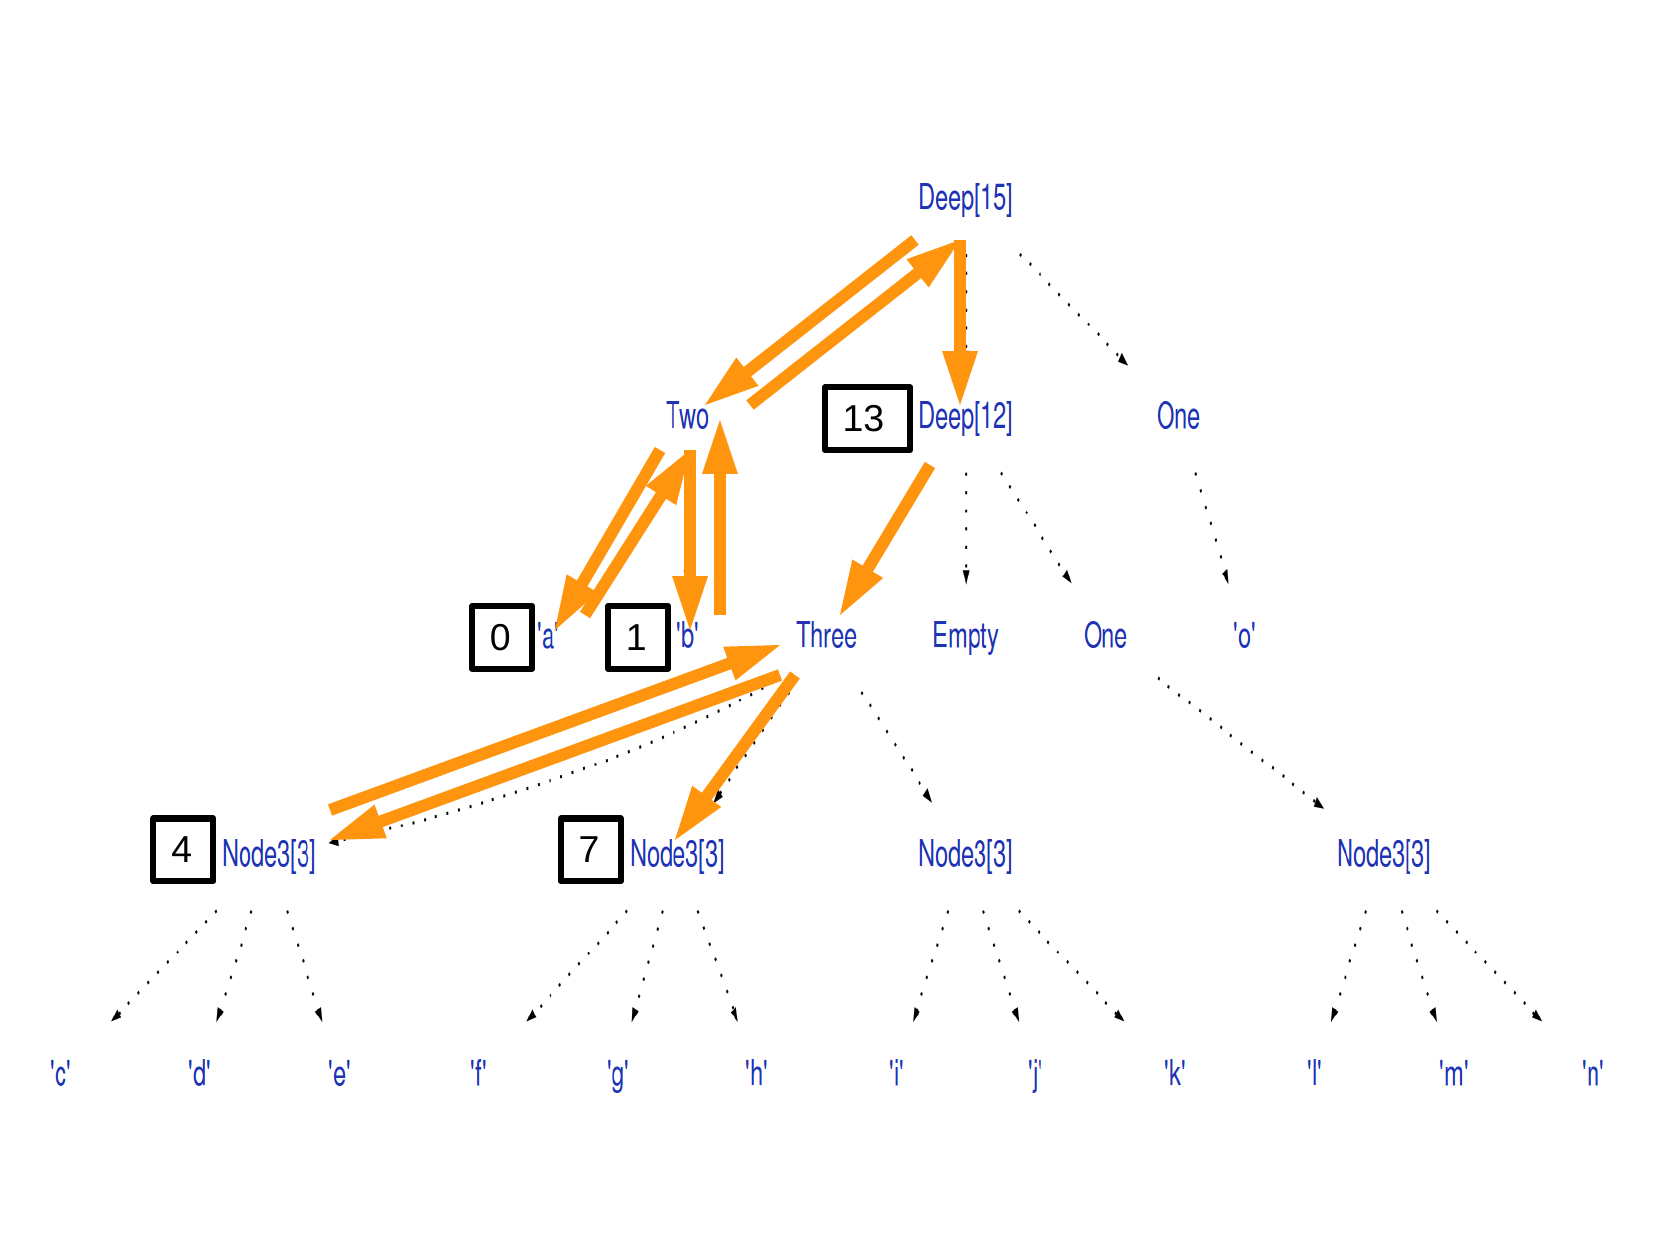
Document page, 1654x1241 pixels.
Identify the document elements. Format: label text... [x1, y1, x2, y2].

text_box 13 [825, 387, 911, 451]
text_box 0 [472, 605, 533, 669]
text_box 7 [560, 818, 621, 882]
text_box 4 [153, 818, 214, 882]
text_box 1 [608, 605, 669, 669]
picture [0, 135, 1653, 1141]
